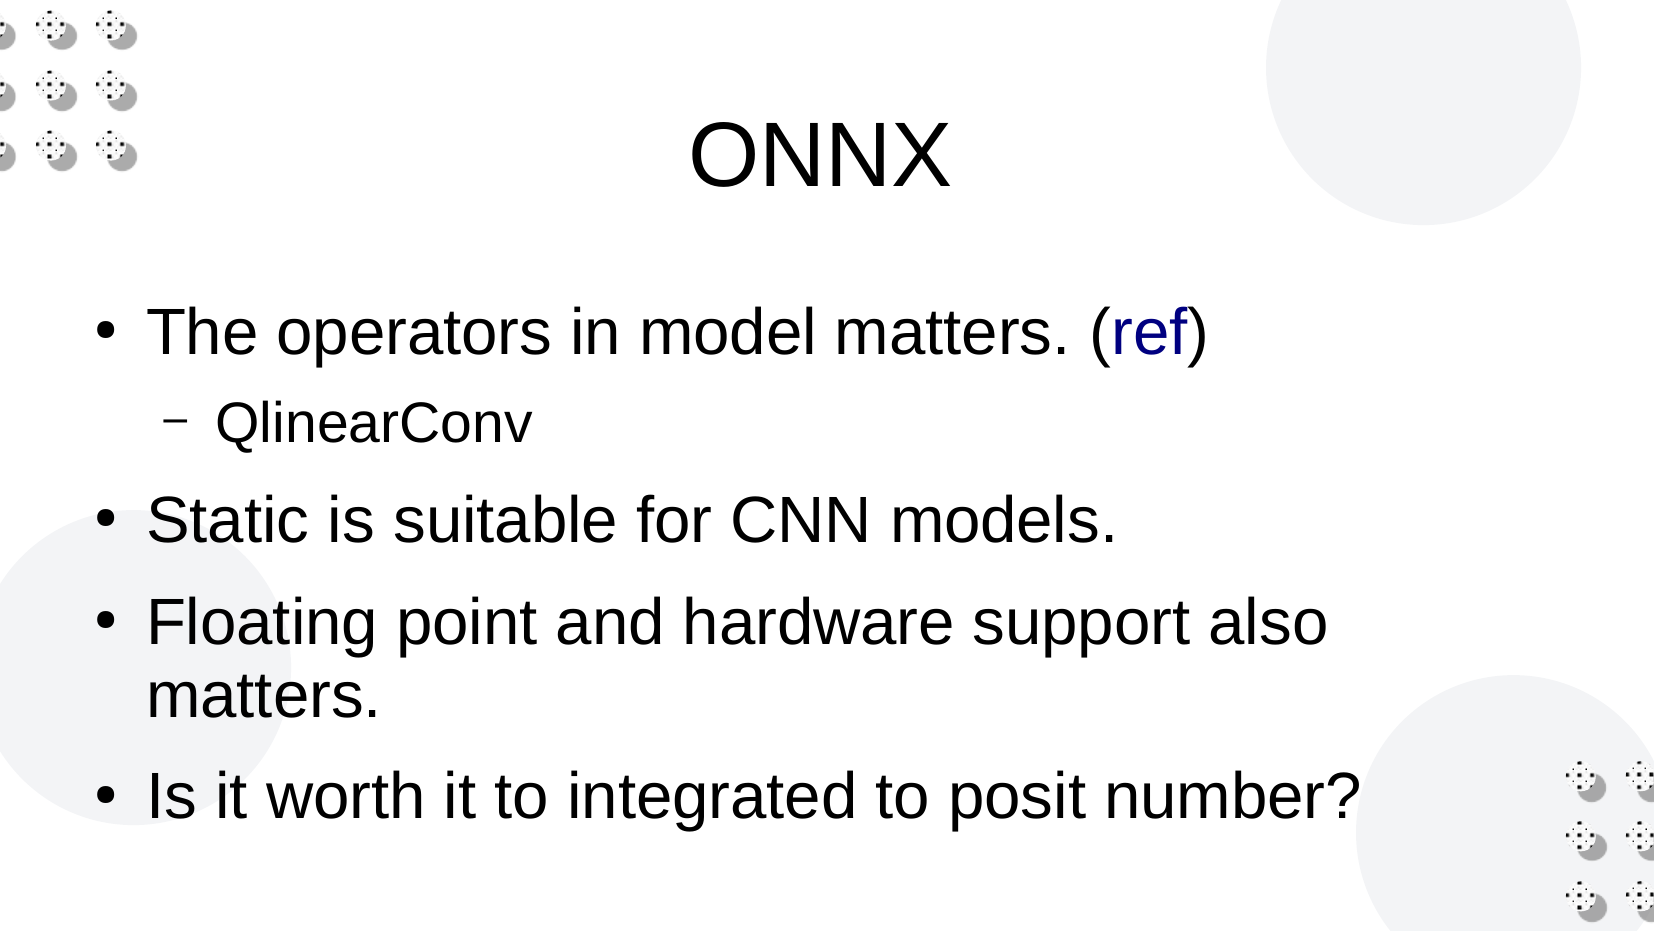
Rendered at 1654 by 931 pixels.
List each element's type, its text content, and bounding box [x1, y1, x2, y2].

picture [1625, 881, 1654, 912]
title ONNX [76, 76, 1565, 233]
picture [99, 70, 123, 76]
picture [35, 10, 66, 41]
picture [35, 130, 67, 161]
picture [1565, 761, 1596, 792]
picture [35, 70, 66, 101]
list The operators in model matters. (ref) QlinearConv Static is suitable for CNN models. Floating point and hardware support also matters. Is it worth it to integrated to posit number? [76, 295, 1565, 835]
picture [1625, 821, 1654, 852]
picture [1565, 881, 1596, 912]
picture [95, 10, 126, 41]
picture [1625, 761, 1654, 792]
picture [0, 13, 6, 38]
picture [0, 133, 7, 158]
picture [1565, 821, 1596, 852]
picture [0, 73, 6, 98]
